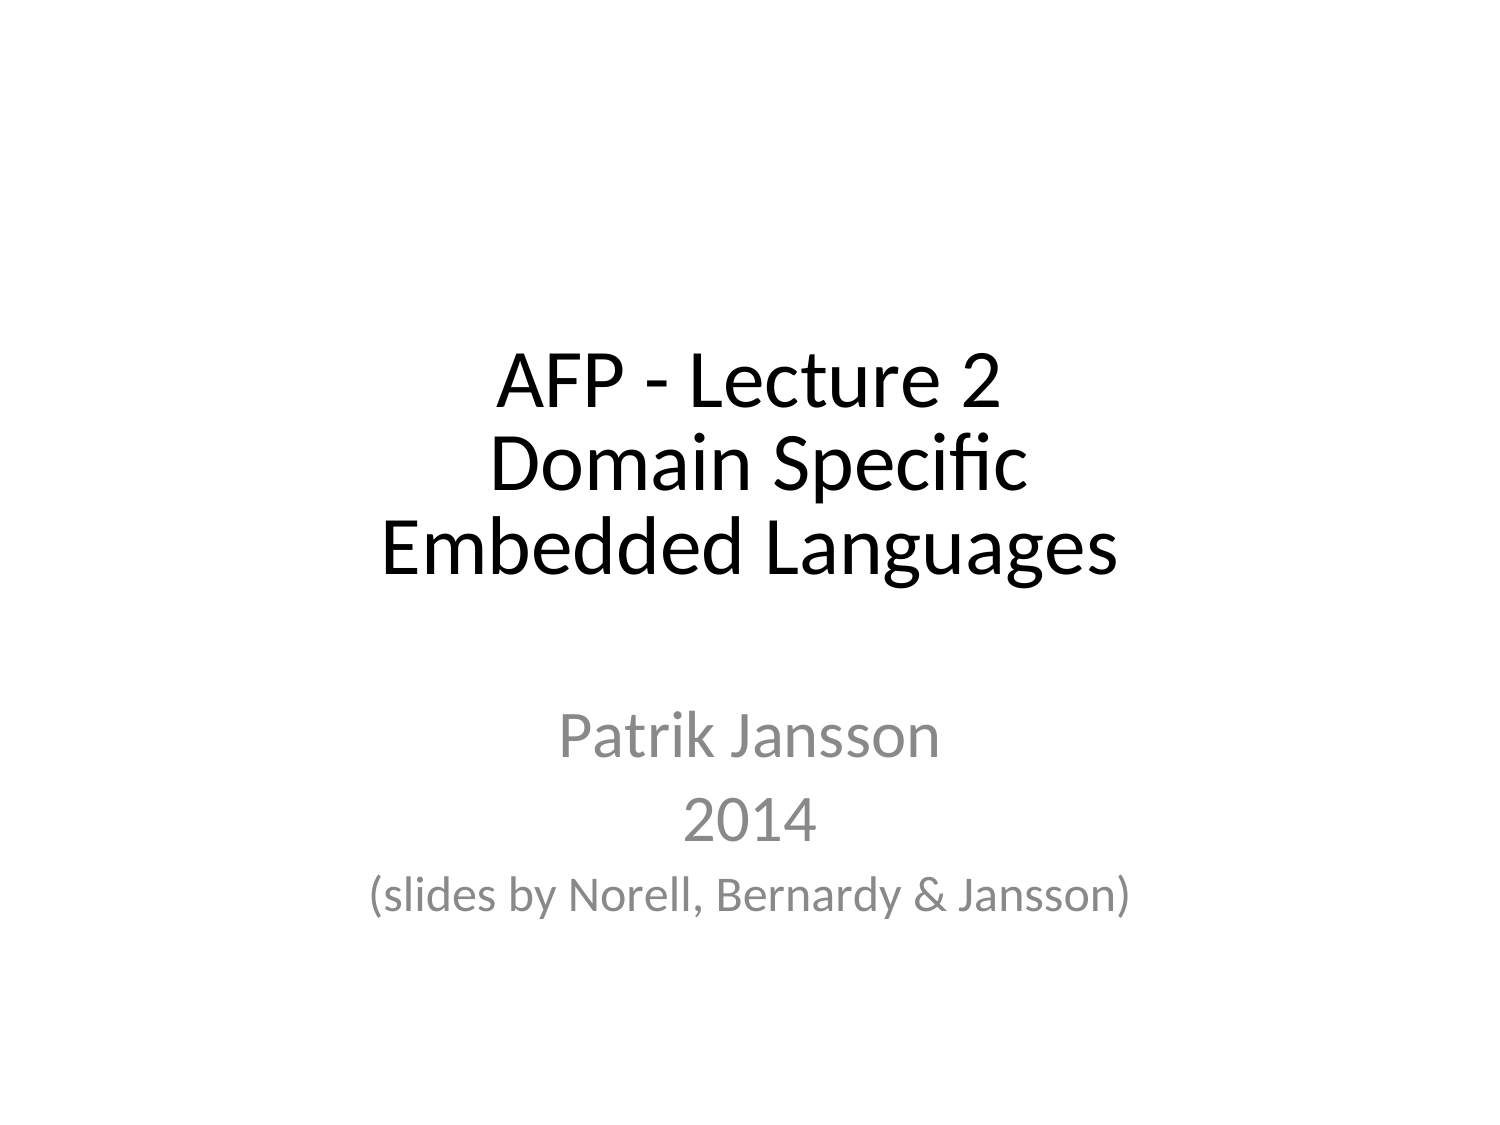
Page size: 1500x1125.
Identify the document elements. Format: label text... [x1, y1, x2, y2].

title AFP - Lecture 2 Domain Specific Embedded Languages [112, 316, 1388, 624]
text_box Patrik Jansson 2014 (slides by Norell, Bernardy & Jansson) [225, 699, 1276, 963]
